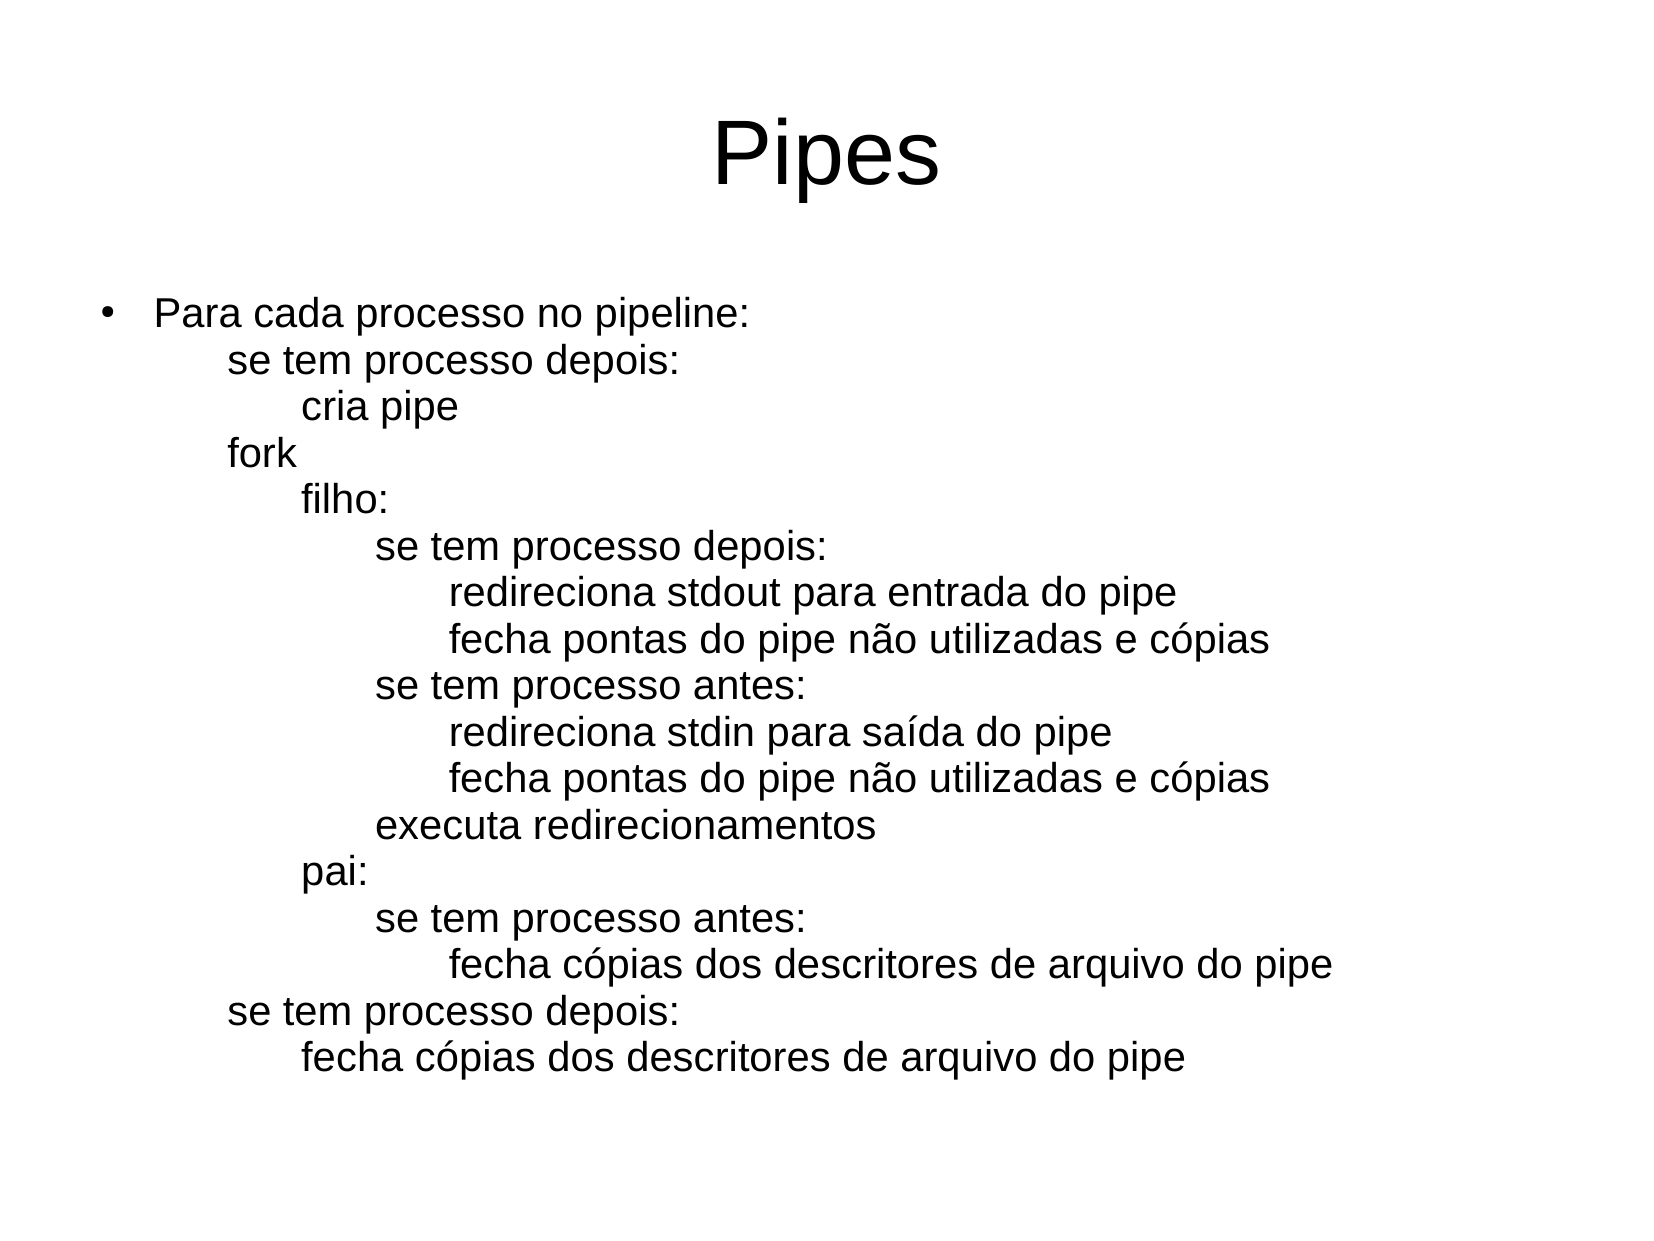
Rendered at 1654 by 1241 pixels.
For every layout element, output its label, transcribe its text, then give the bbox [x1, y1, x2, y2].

list Para cada processo no pipeline: se tem processo depois: cria pipe fork filho: se tem processo depois: redireciona stdout para entrada do pipe fecha pontas do pipe não utilizadas e cópias se tem processo antes: redireciona stdin para saída do pipe fecha pontas do pipe não utilizadas e cópias executa redirecionamentos pai: se tem processo antes: fecha cópias dos descritores de arquivo do pipe se tem processo depois: fecha cópias dos descritores de arquivo do pipe [82, 290, 1571, 1109]
title Pipes [82, 49, 1571, 257]
